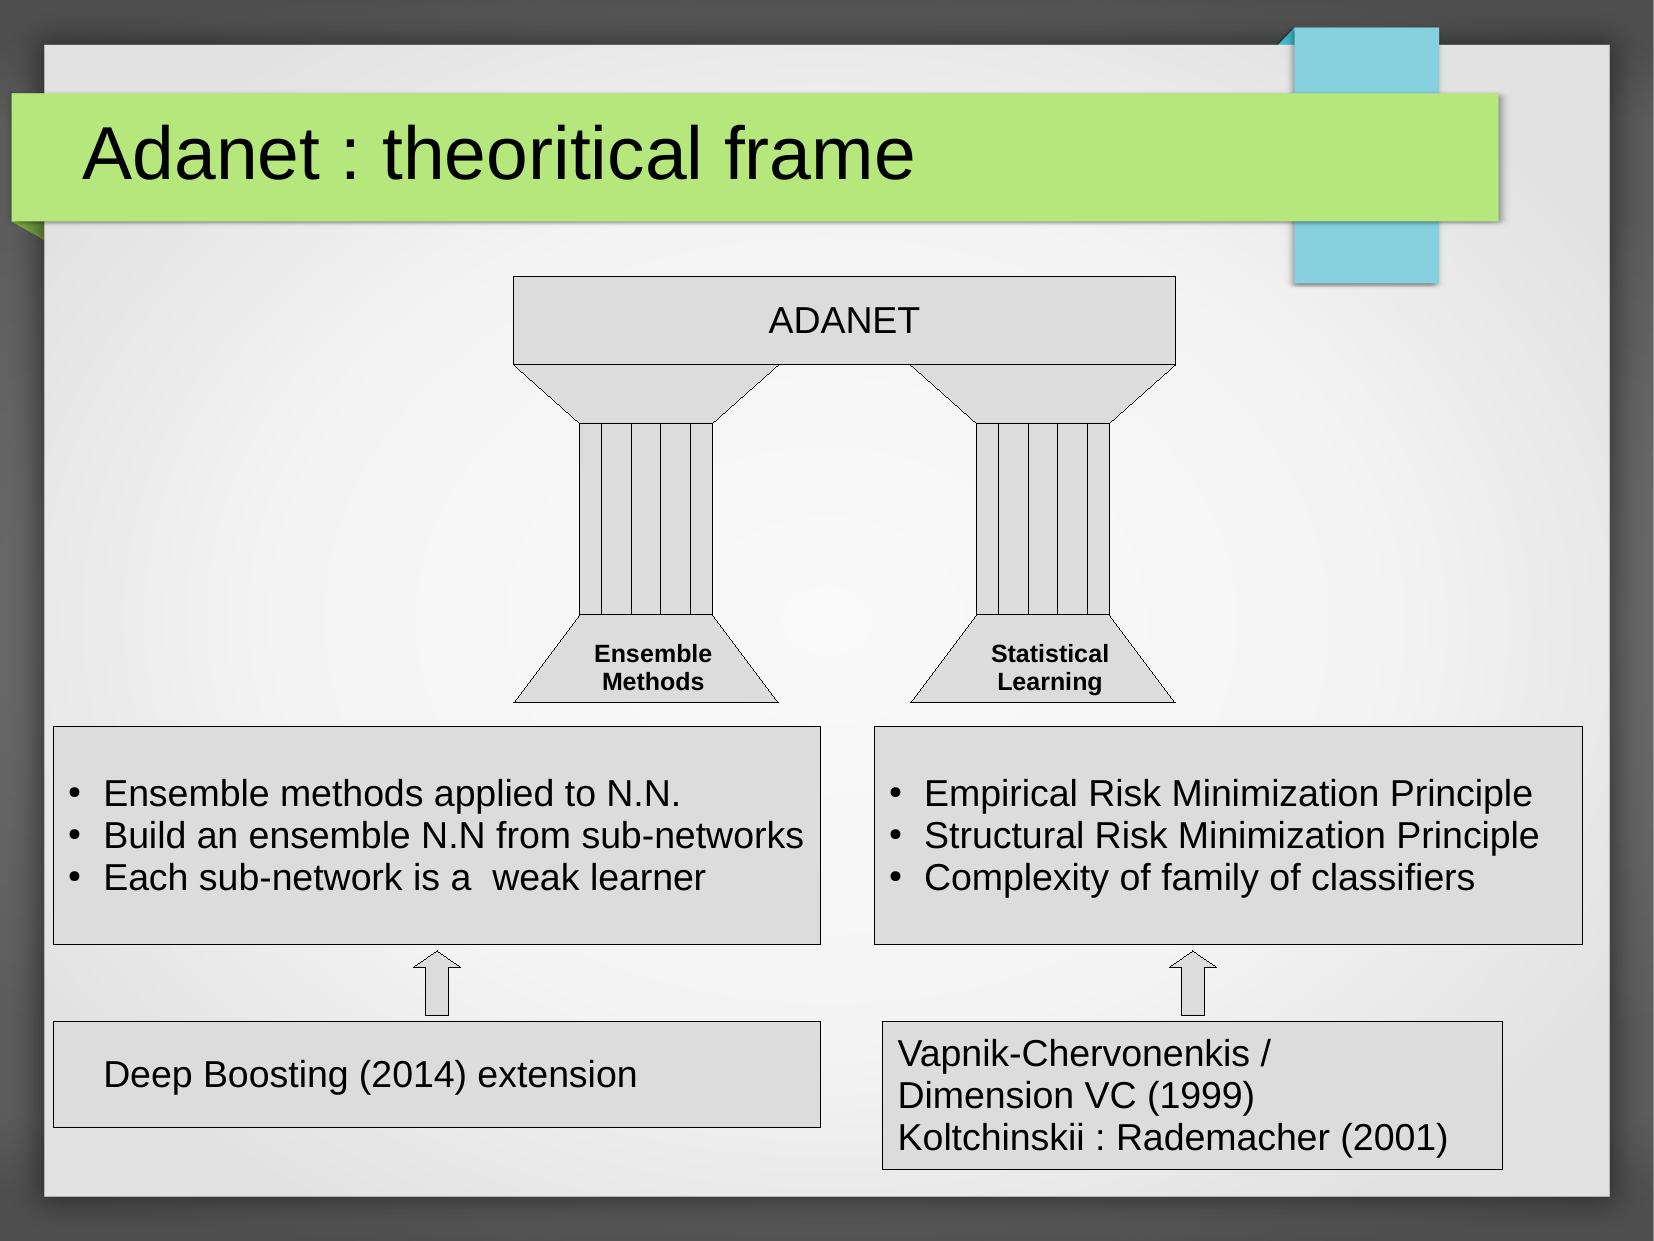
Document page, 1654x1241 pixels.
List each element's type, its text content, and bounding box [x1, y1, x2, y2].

text_box [1169, 950, 1217, 1016]
text_box Ensemble Methods [557, 614, 749, 703]
text_box [513, 645, 557, 703]
text_box Statistical Learning [954, 614, 1146, 703]
text_box [749, 663, 779, 703]
text_box [513, 364, 779, 615]
text_box [1146, 663, 1176, 703]
text_box [413, 950, 461, 1016]
text_box [910, 644, 954, 703]
text_box Deep Boosting (2014) extension [53, 1021, 821, 1128]
text_box Vapnik-Chervonenkis / Dimension VC (1999) Koltchinskii : Rademacher (2001) [882, 1021, 1503, 1170]
text_box Empirical Risk Minimization Principle Structural Risk Minimization Principle Complexity of family of classifiers [874, 726, 1583, 945]
text_box ADANET [513, 276, 1176, 365]
picture [0, 0, 1654, 1241]
title Adanet : theoritical frame [82, 94, 1264, 213]
text_box [910, 364, 1176, 615]
text_box Ensemble methods applied to N.N. Build an ensemble N.N from sub-networks Each sub-network is a weak learner [53, 726, 821, 945]
